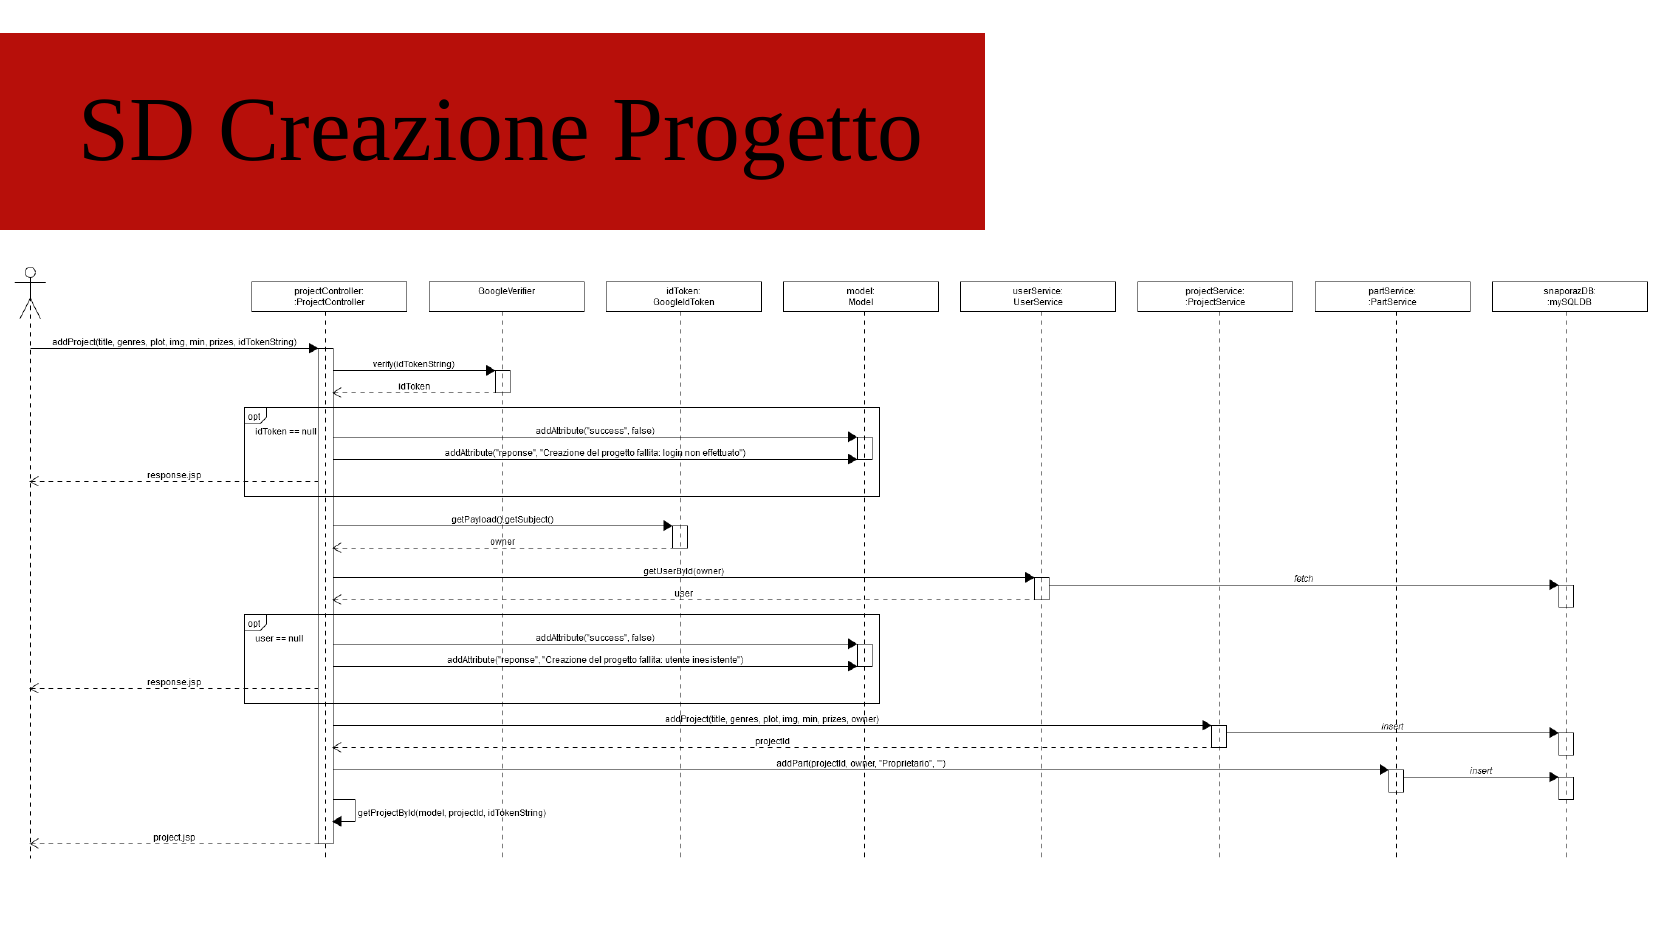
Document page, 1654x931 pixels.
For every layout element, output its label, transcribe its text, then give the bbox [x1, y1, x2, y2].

title SD Creazione Progetto [35, 27, 969, 231]
picture [0, 0, 1654, 931]
